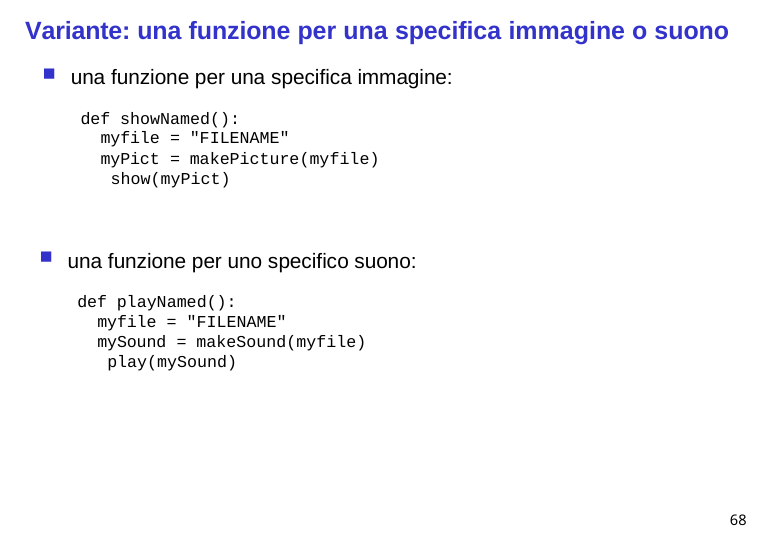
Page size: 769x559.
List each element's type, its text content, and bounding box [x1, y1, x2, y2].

text_box 68 [727, 509, 750, 531]
title Variante: una funzione per una specifica immagine o suono [23, 12, 733, 47]
text_box una funzione per uno specifico suono: def playNamed(): myfile = "FILENAME" mySound = makeSound(myfile) play(mySound) [35, 245, 419, 373]
text_box una funzione per una specifica immagine: def showNamed(): myfile = "FILENAME" myPict = makePicture(myfile) show(myPict) [38, 62, 456, 190]
